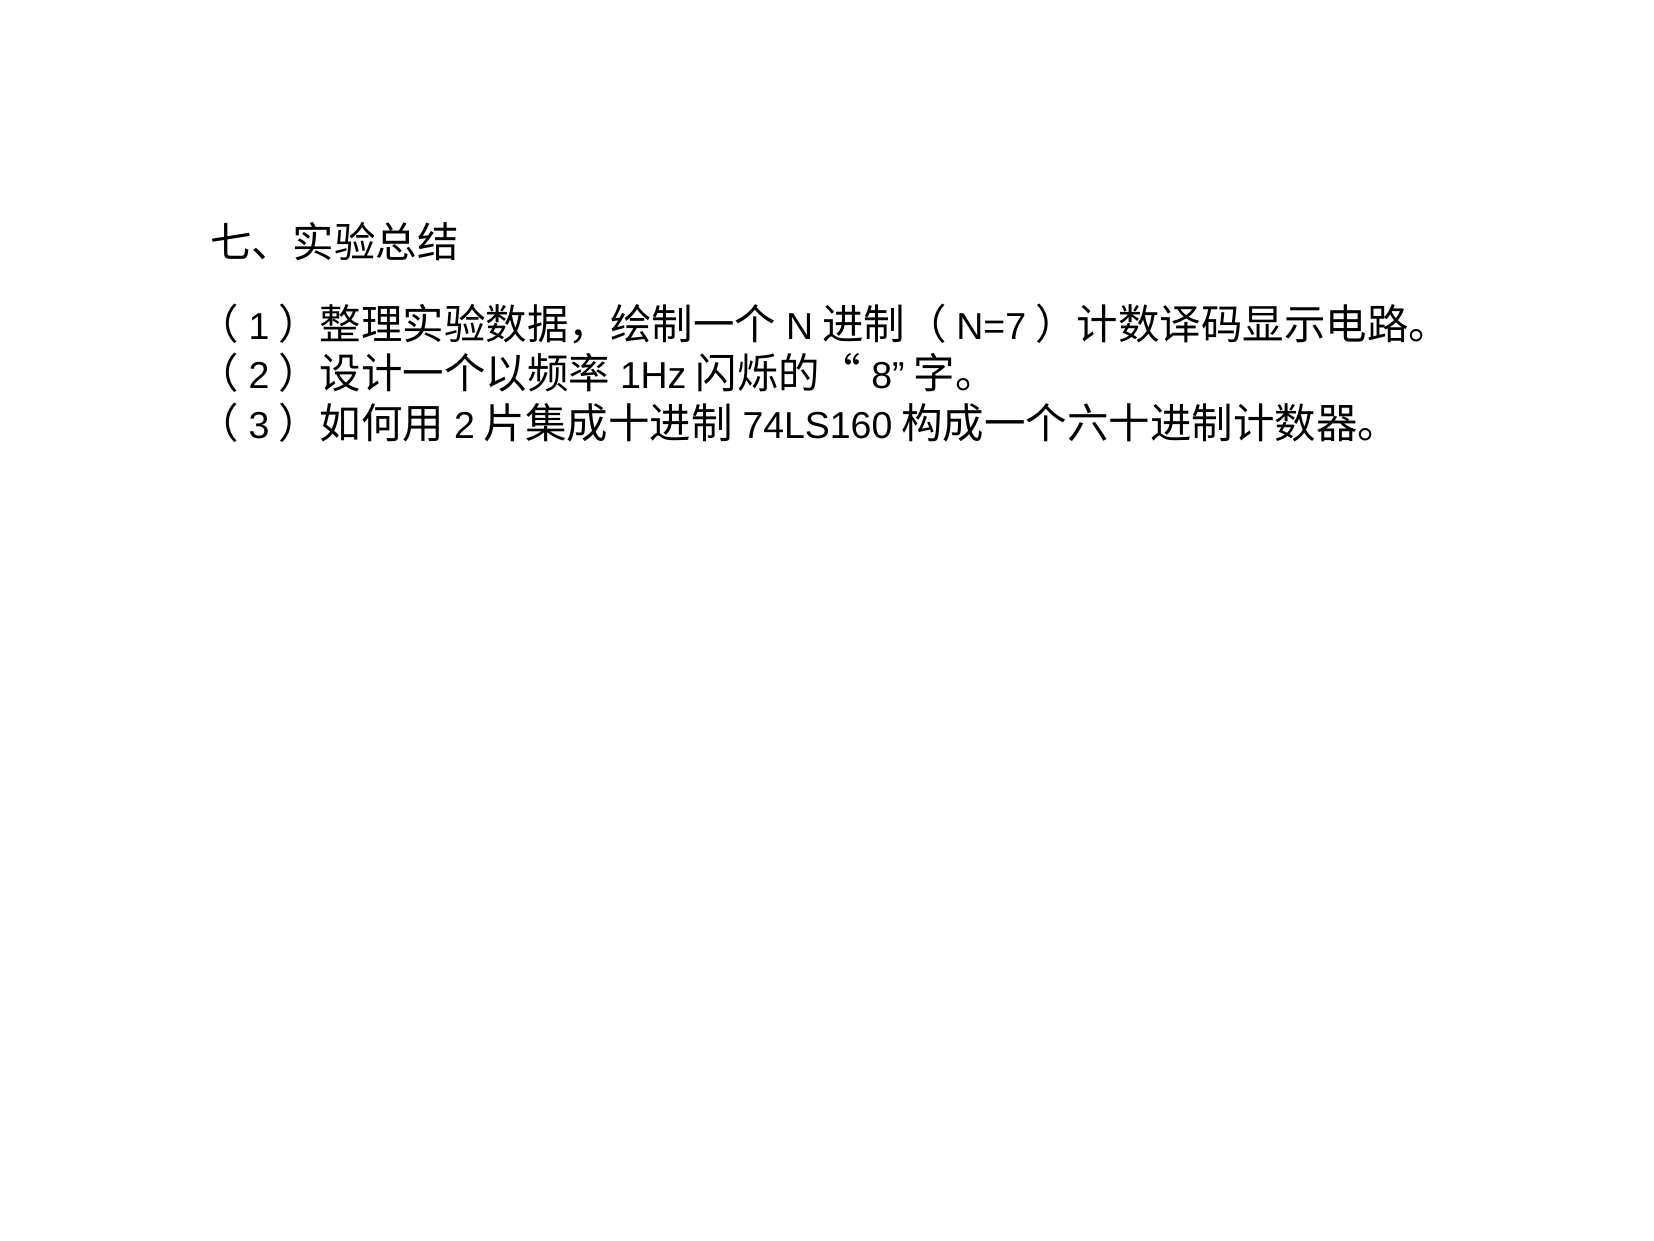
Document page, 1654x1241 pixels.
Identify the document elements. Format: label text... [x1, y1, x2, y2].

text_box 七、实验总结 [195, 208, 990, 275]
text_box （1）整理实验数据，绘制一个N进制（N=7）计数译码显示电路。 （2）设计一个以频率1Hz闪烁的“8”字。 （3）如何用2片集成十进制74LS160构成一个六十进制计数器。 [182, 290, 1537, 506]
